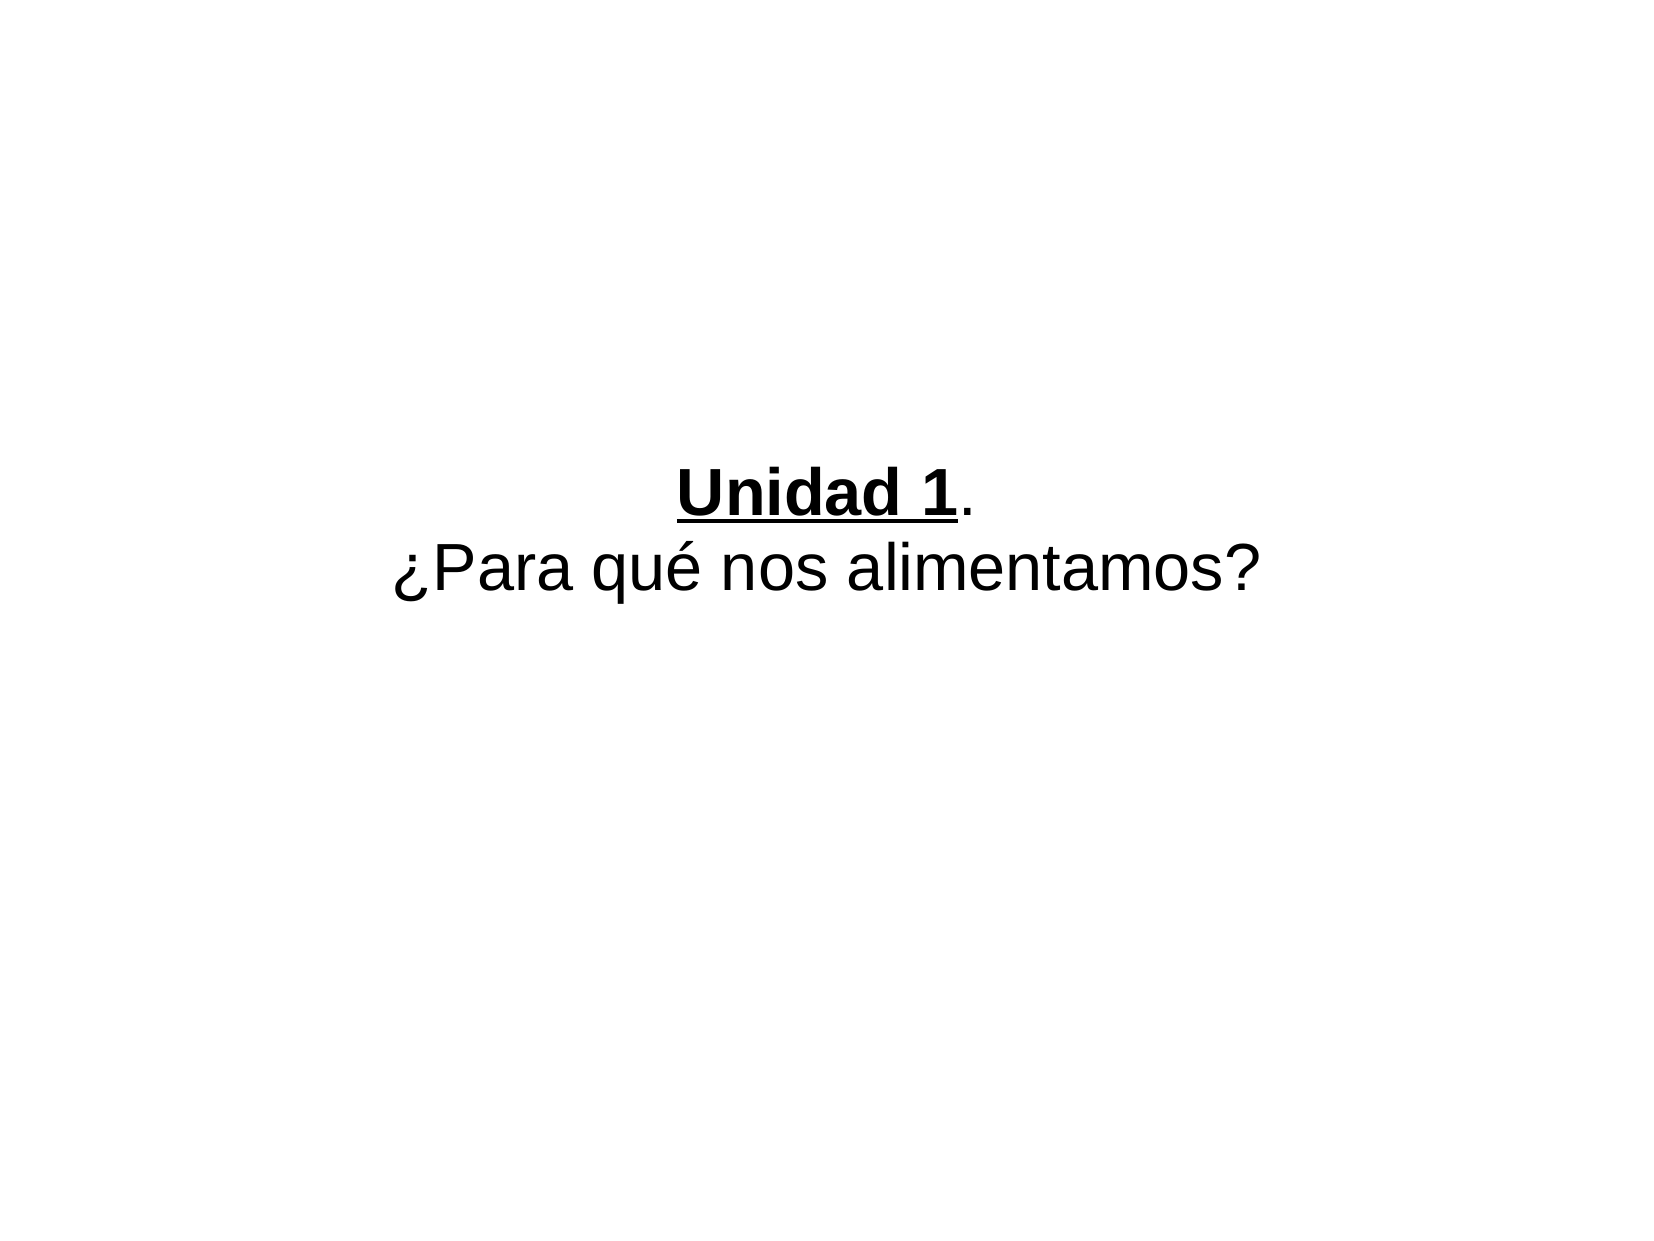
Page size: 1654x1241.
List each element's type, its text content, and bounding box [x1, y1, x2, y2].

subtitle Unidad 1. ¿Para qué nos alimentamos? [82, 49, 1571, 1010]
